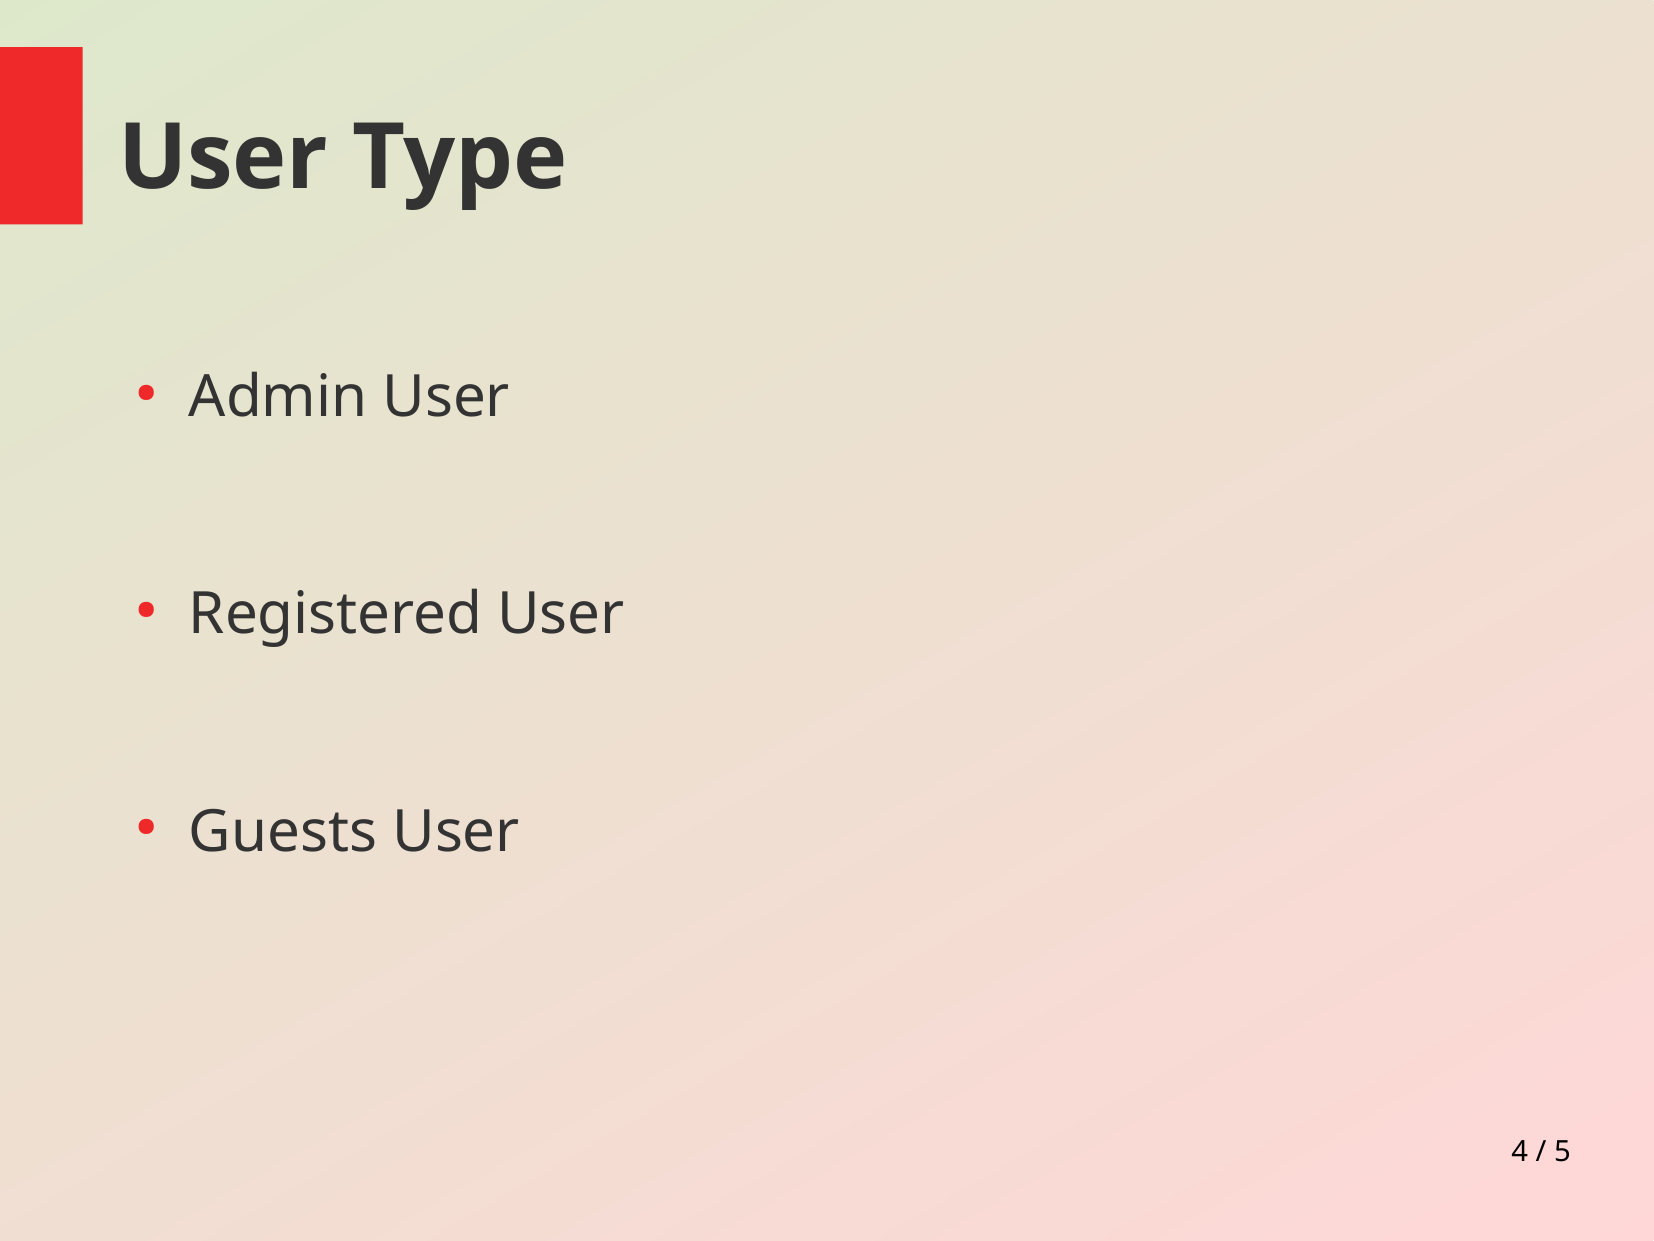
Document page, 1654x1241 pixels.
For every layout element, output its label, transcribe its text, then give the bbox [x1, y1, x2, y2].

title User Type [118, 49, 1571, 257]
list Admin User Registered User Guests User [118, 354, 1536, 1074]
